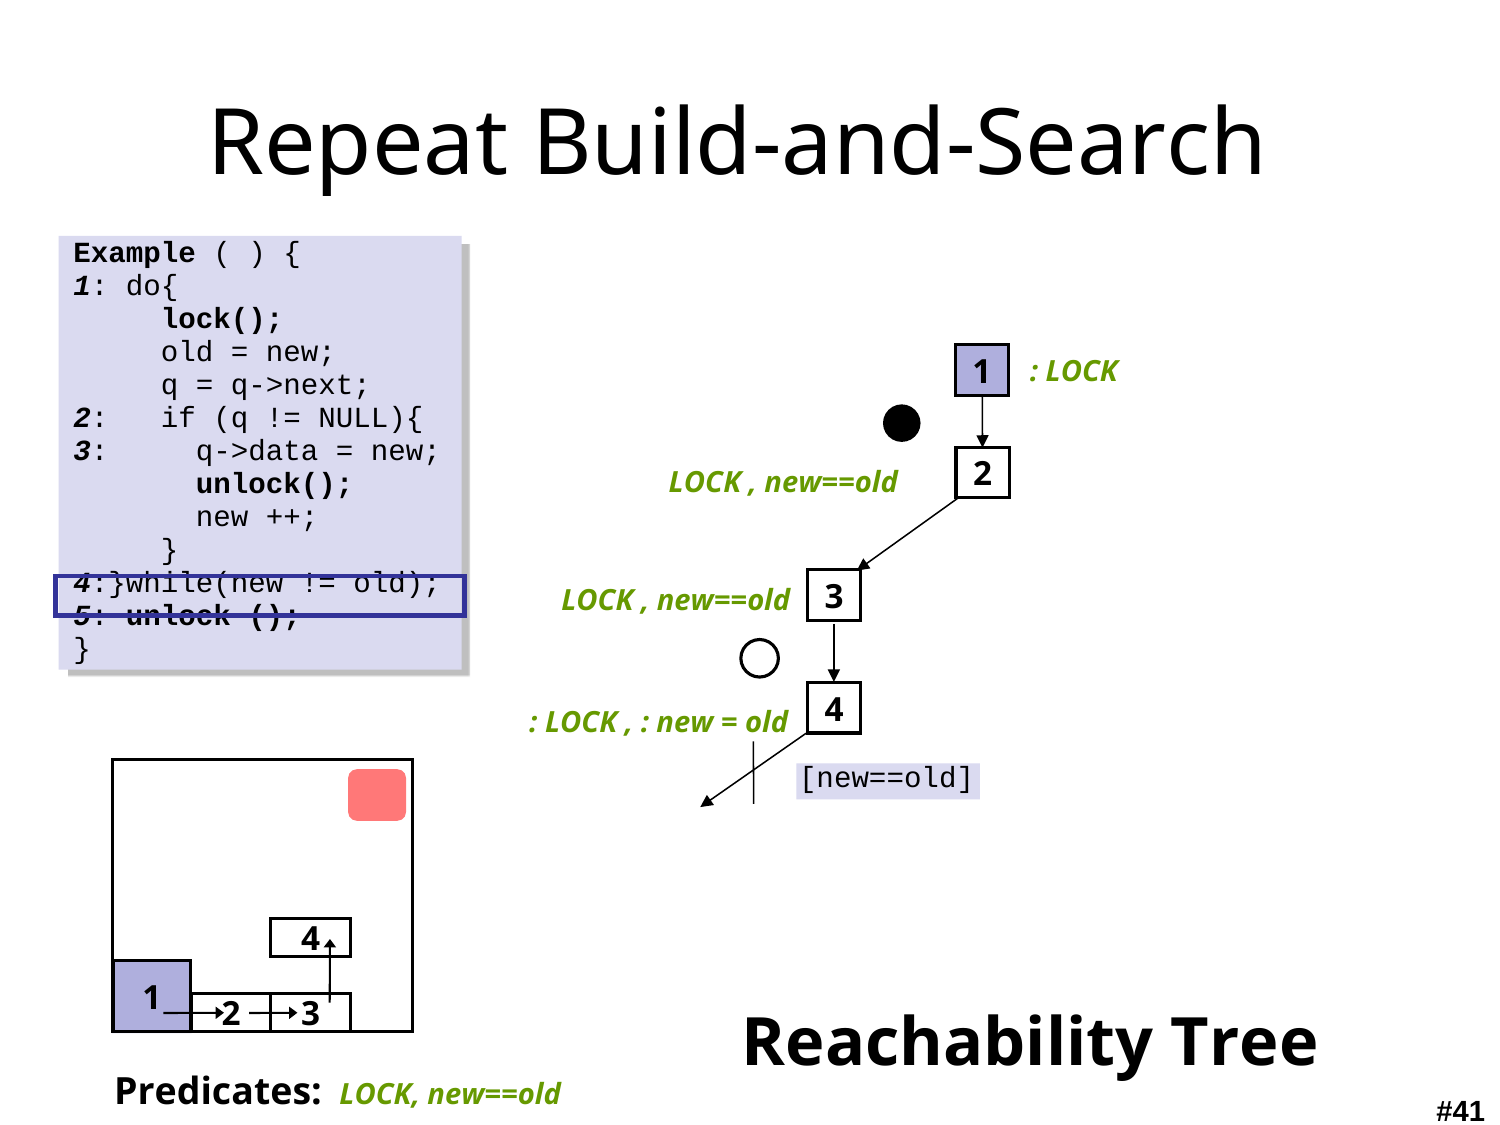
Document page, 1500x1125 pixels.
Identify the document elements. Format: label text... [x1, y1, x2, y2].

text_box : LOCK , : new = old [450, 699, 789, 747]
text_box [882, 404, 921, 442]
text_box 1 [955, 344, 1009, 396]
text_box [114, 959, 192, 993]
text_box LOCK , new==old [668, 459, 920, 508]
text_box 2 [955, 447, 1010, 498]
text_box 1 [113, 960, 191, 1032]
text_box 3 [270, 993, 351, 1032]
title Repeat Build-and-Search [24, 45, 1476, 233]
text_box Example ( ) { 1: do{ lock(); old = new; q = q->next; 2: if (q != NULL){ 3: q->data = new; unlock(); new ++; } 4:}while(new != old); 5: unlock (); } [58, 618, 462, 670]
text_box Example ( ) { 1: do{ lock(); old = new; q = q->next; 2: if (q != NULL){ 3: q->data = new; unlock(); new ++; } 4:}while(new != old); 5: unlock (); } [58, 235, 462, 574]
text_box [new==old] [796, 763, 980, 800]
text_box 4 [270, 918, 351, 957]
text_box LOCK , new==old [507, 577, 791, 625]
text_box Predicates: LOCK, new==old [99, 1064, 596, 1121]
text_box 3 [807, 569, 861, 621]
text_box [348, 769, 407, 821]
text_box Reachability Tree [727, 999, 1334, 1088]
text_box 2 [191, 993, 270, 1032]
text_box Example ( ) { 1: do{ lock(); old = new; q = q->next; 2: if (q != NULL){ 3: q->data = new; unlock(); new ++; } 4:}while(new != old); 5: unlock (); } [58, 578, 462, 613]
text_box : LOCK [1015, 348, 1163, 396]
text_box 4 [807, 682, 861, 734]
